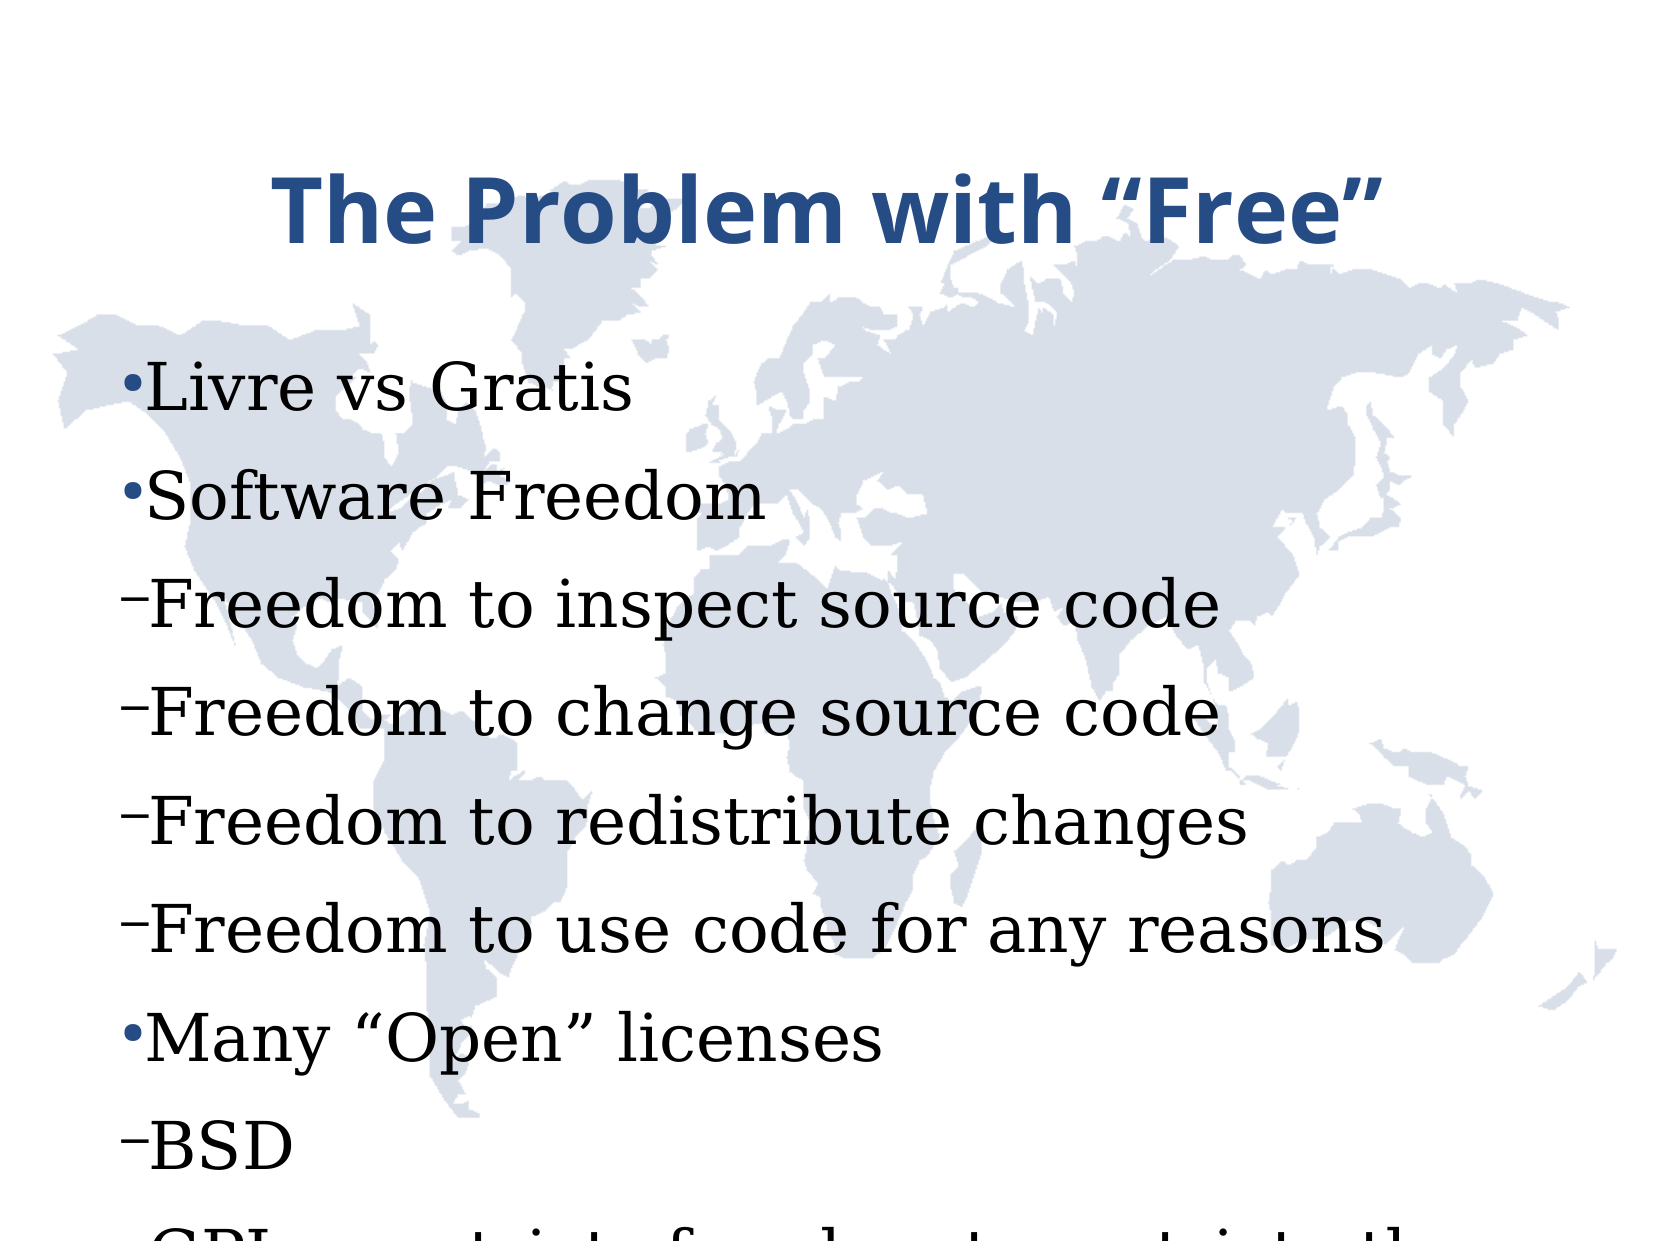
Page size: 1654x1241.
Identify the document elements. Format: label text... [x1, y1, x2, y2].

list Livre vs Gratis Software Freedom Freedom to inspect source code Freedom to change source code Freedom to redistribute changes Freedom to use code for any reasons Many “Open” licenses BSD GPL – restricts freedom to restrict others [121, 344, 1534, 1192]
title The Problem with “Free” [121, 102, 1534, 310]
